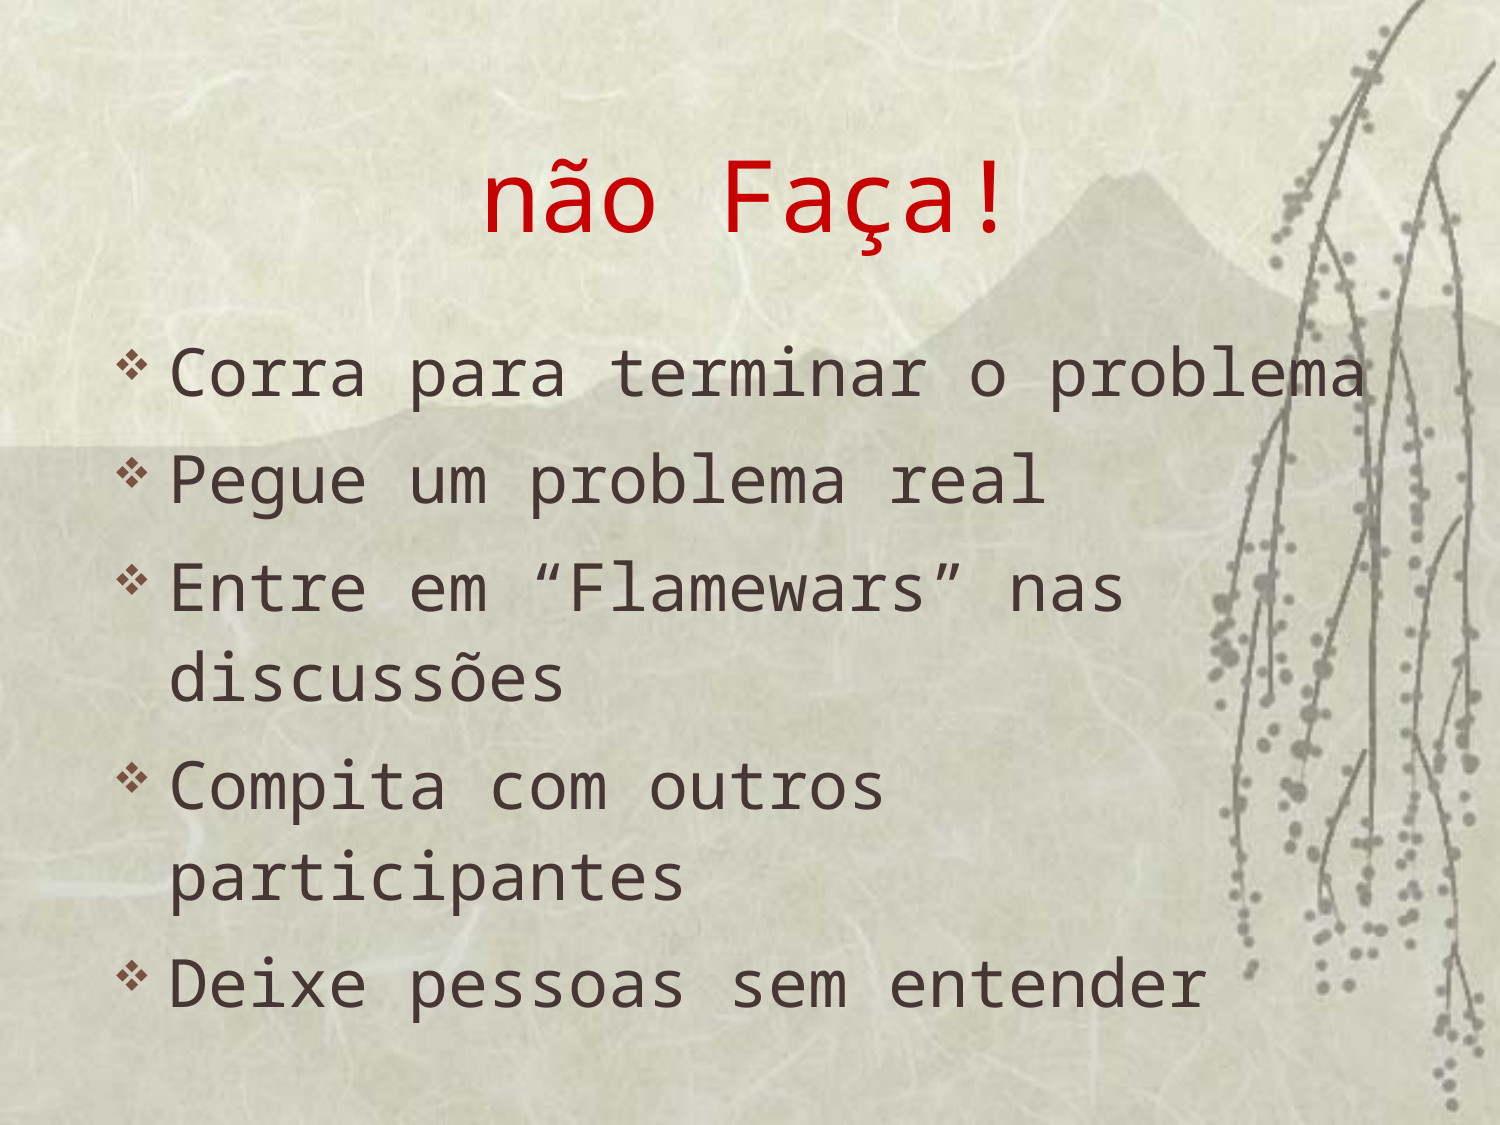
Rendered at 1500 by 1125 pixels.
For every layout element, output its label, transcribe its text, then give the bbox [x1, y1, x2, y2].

title não Faça! [112, 66, 1388, 322]
list Corra para terminar o problema Pegue um problema real Entre em “Flamewars” nas discussões Compita com outros participantes Deixe pessoas sem entender [112, 324, 1388, 1001]
picture [0, 0, 1500, 1125]
